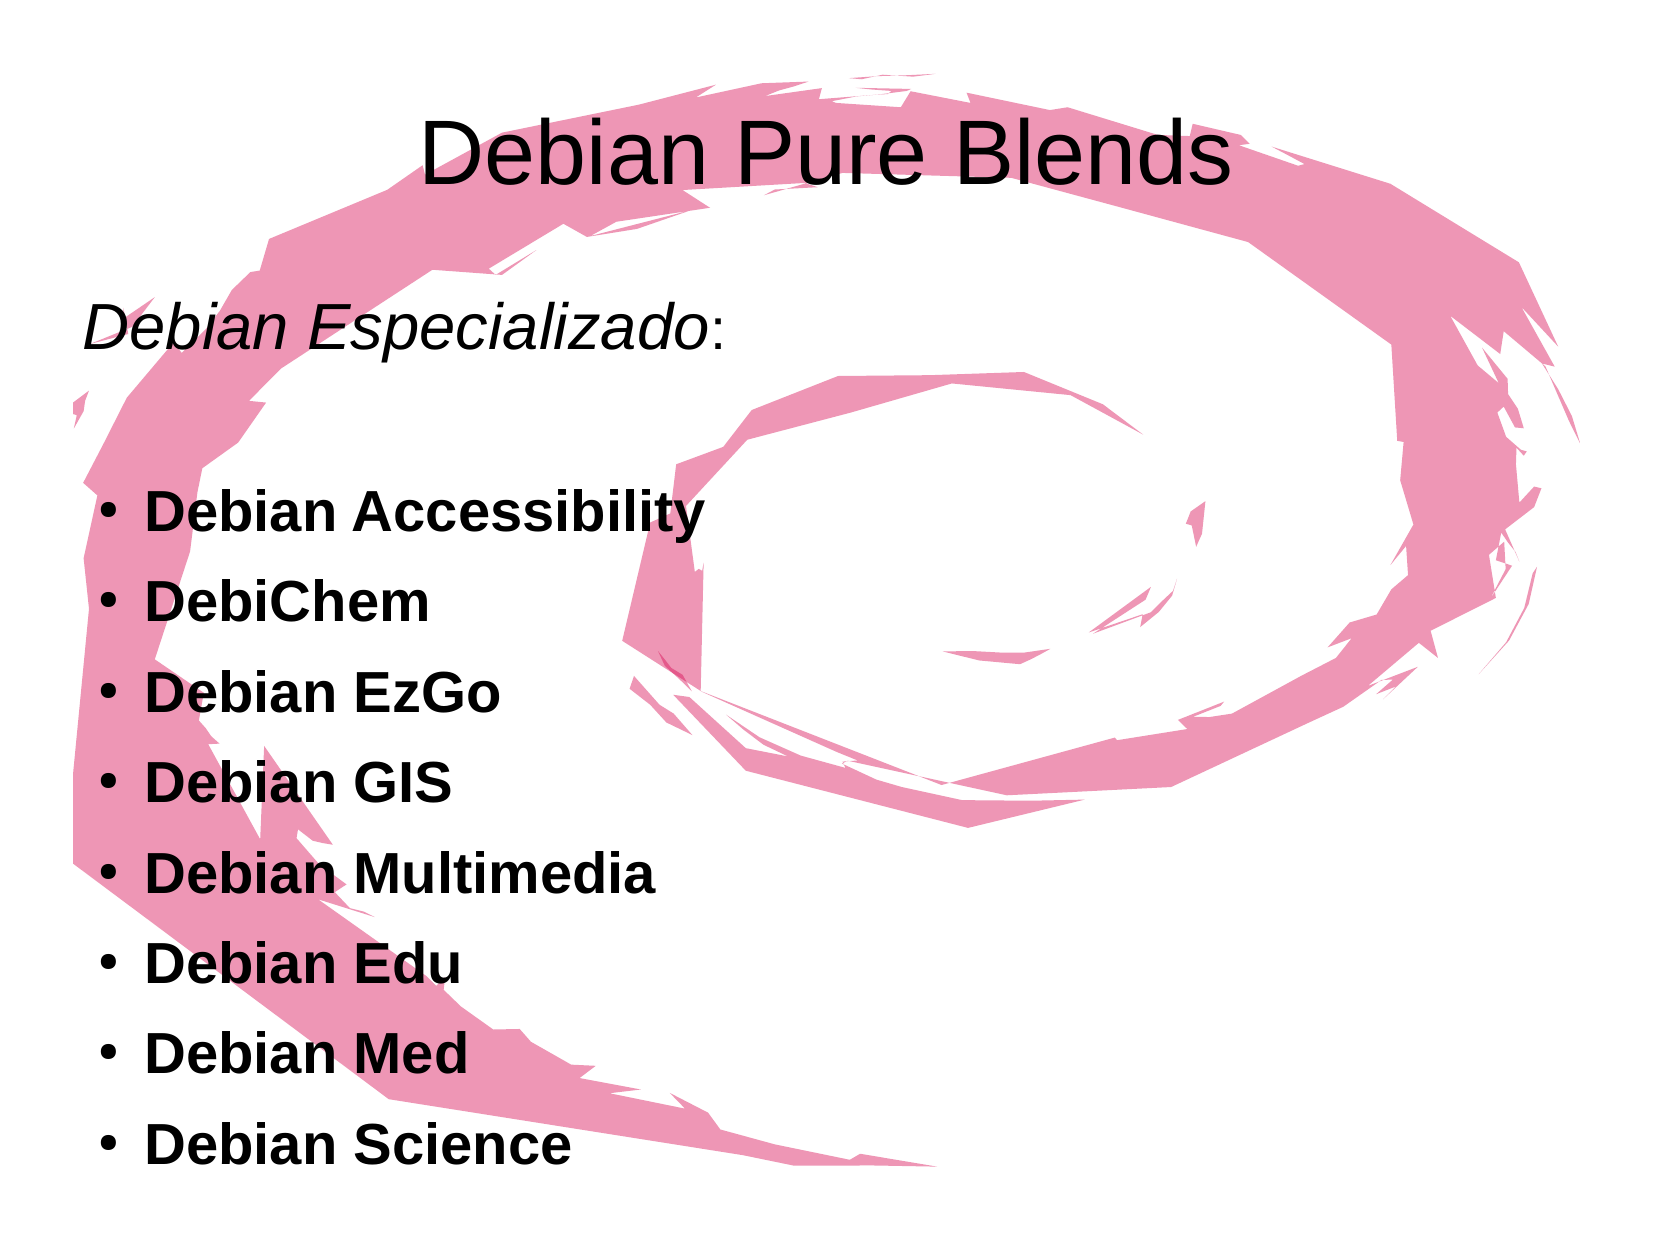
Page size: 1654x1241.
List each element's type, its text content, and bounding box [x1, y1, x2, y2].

list Debian Especializado: Debian Accessibility DebiChem Debian EzGo Debian GIS Debian Multimedia Debian Edu Debian Med Debian Science [82, 290, 1581, 1180]
title Debian Pure Blends [82, 49, 1571, 257]
